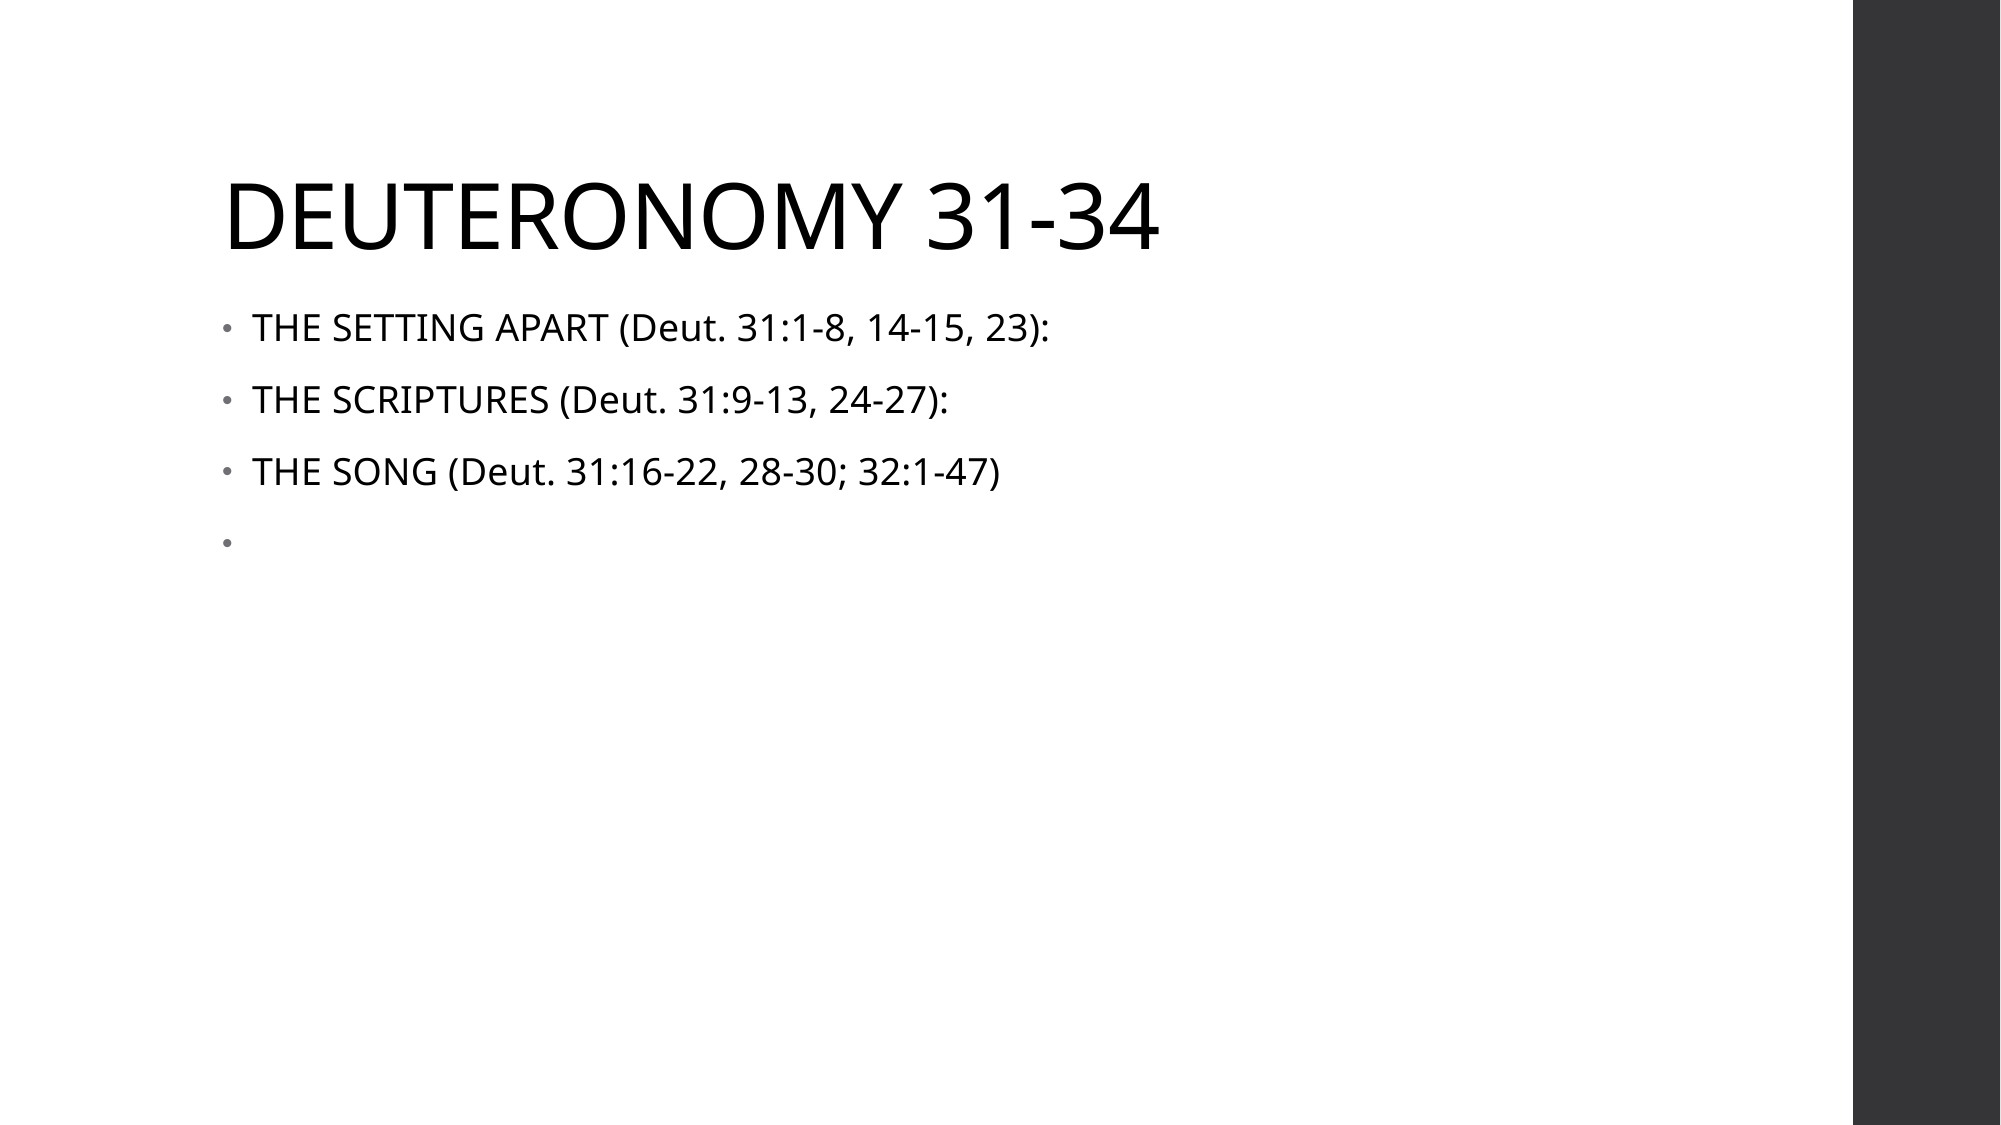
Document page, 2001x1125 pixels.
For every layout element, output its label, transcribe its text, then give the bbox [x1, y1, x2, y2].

list THE SETTING APART (Deut. 31:1-8, 14-15, 23): THE SCRIPTURES (Deut. 31:9-13, 24-27): THE SONG (Deut. 31:16-22, 28-30; 32:1-47) [206, 299, 1617, 1014]
title DEUTERONOMY 31-34 [206, 60, 1797, 278]
